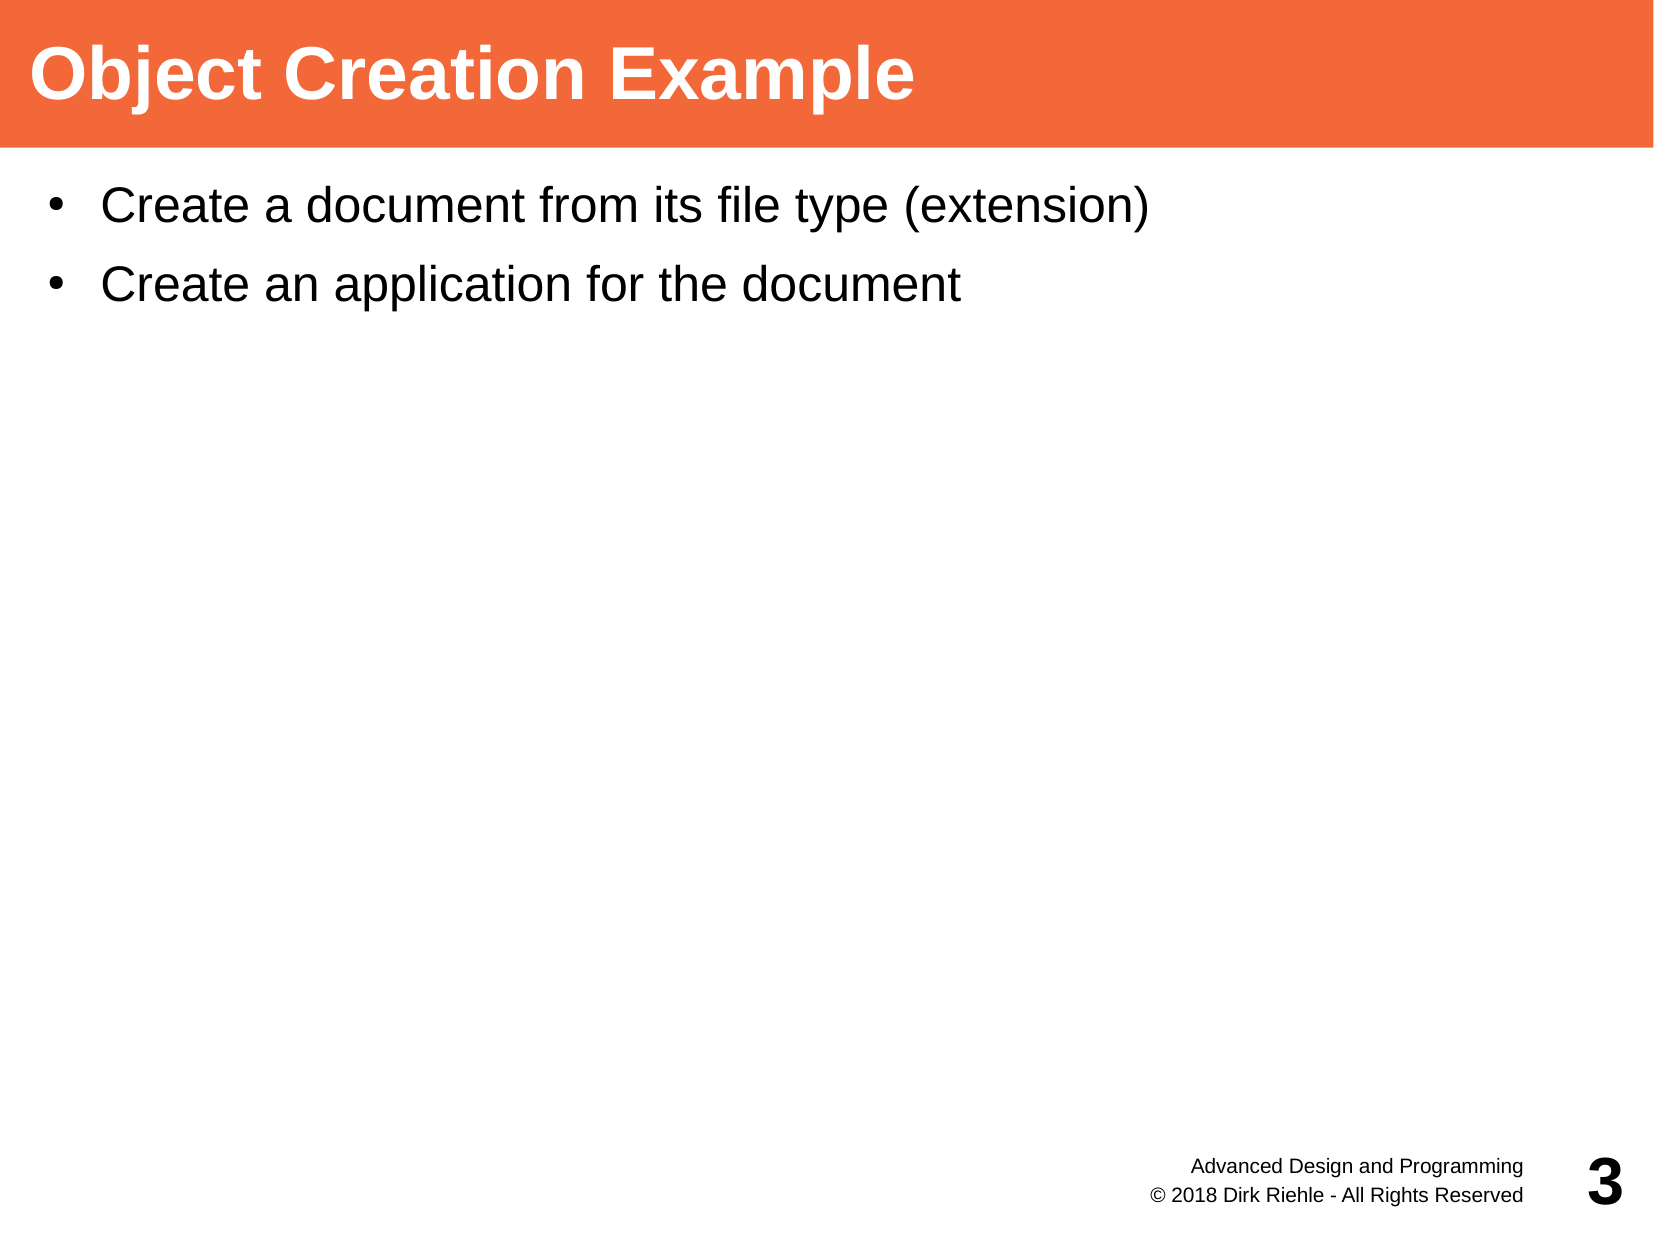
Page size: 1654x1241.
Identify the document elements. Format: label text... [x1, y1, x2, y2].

list Create a document from its file type (extension) Create an application for the document [29, 177, 1625, 1063]
title Object Creation Example [0, 0, 1654, 148]
